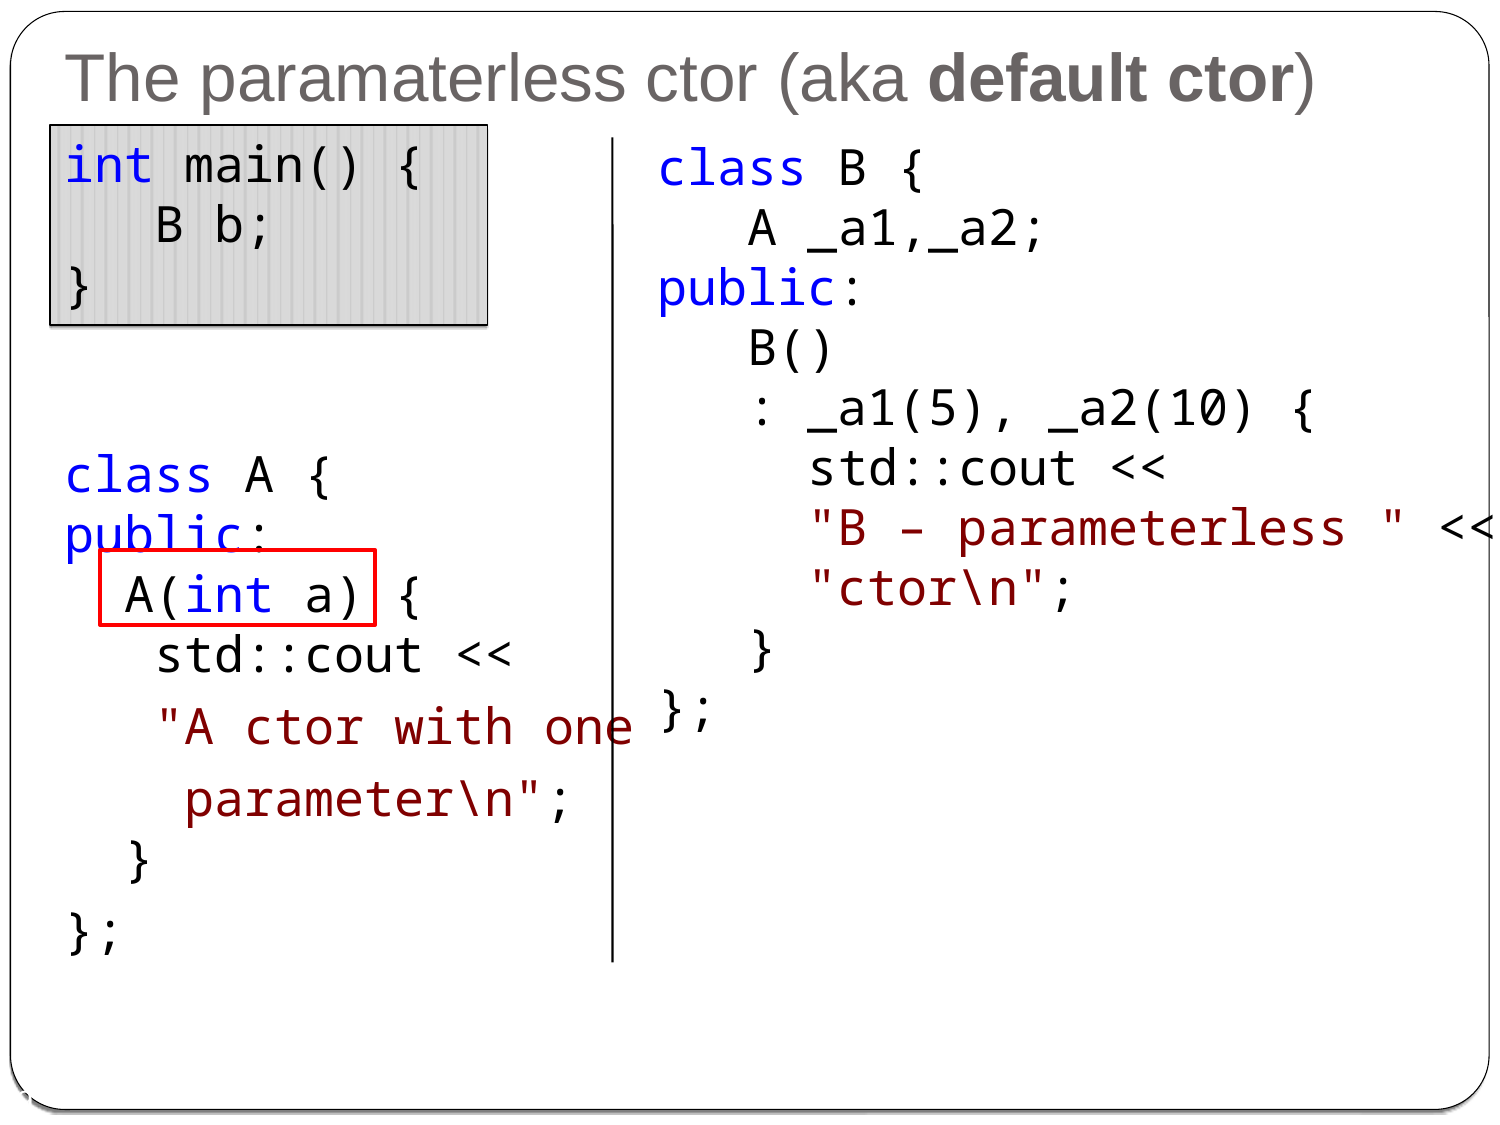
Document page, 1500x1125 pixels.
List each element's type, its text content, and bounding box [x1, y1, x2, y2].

text_box int main() { B b; } [49, 125, 488, 325]
slide_number <number> [0, 1074, 50, 1125]
title The paramaterless ctor (aka default ctor) [50, 24, 1450, 130]
list class A { public: A(int a) { std::cout << "A ctor with one parameter\n"; } }; [50, 362, 1500, 1125]
text_box class B { A _a1,_a2; public: B() : _a1(5), _a2(10) { std::cout << "B – parameterless " << "ctor\n"; } }; [627, 112, 1500, 758]
